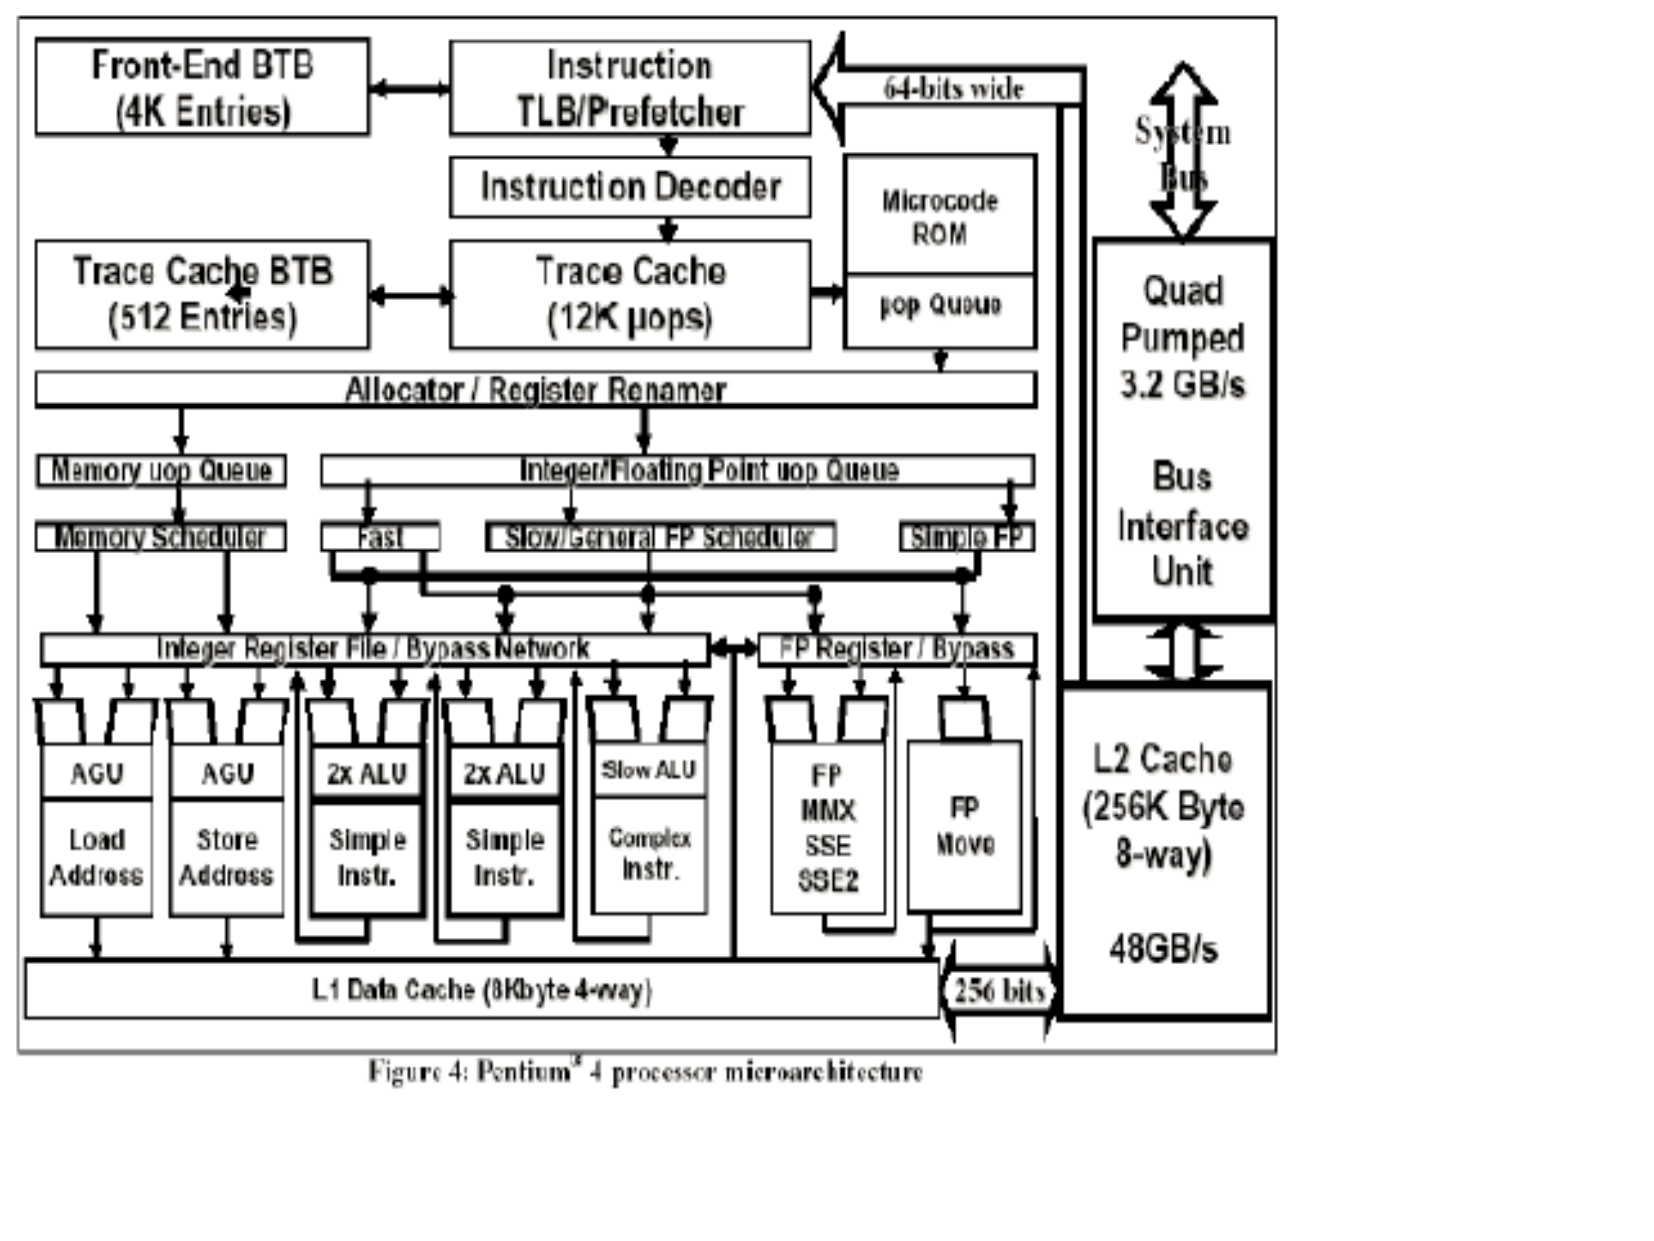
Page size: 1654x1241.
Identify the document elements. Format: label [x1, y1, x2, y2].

picture [15, 14, 1291, 1096]
